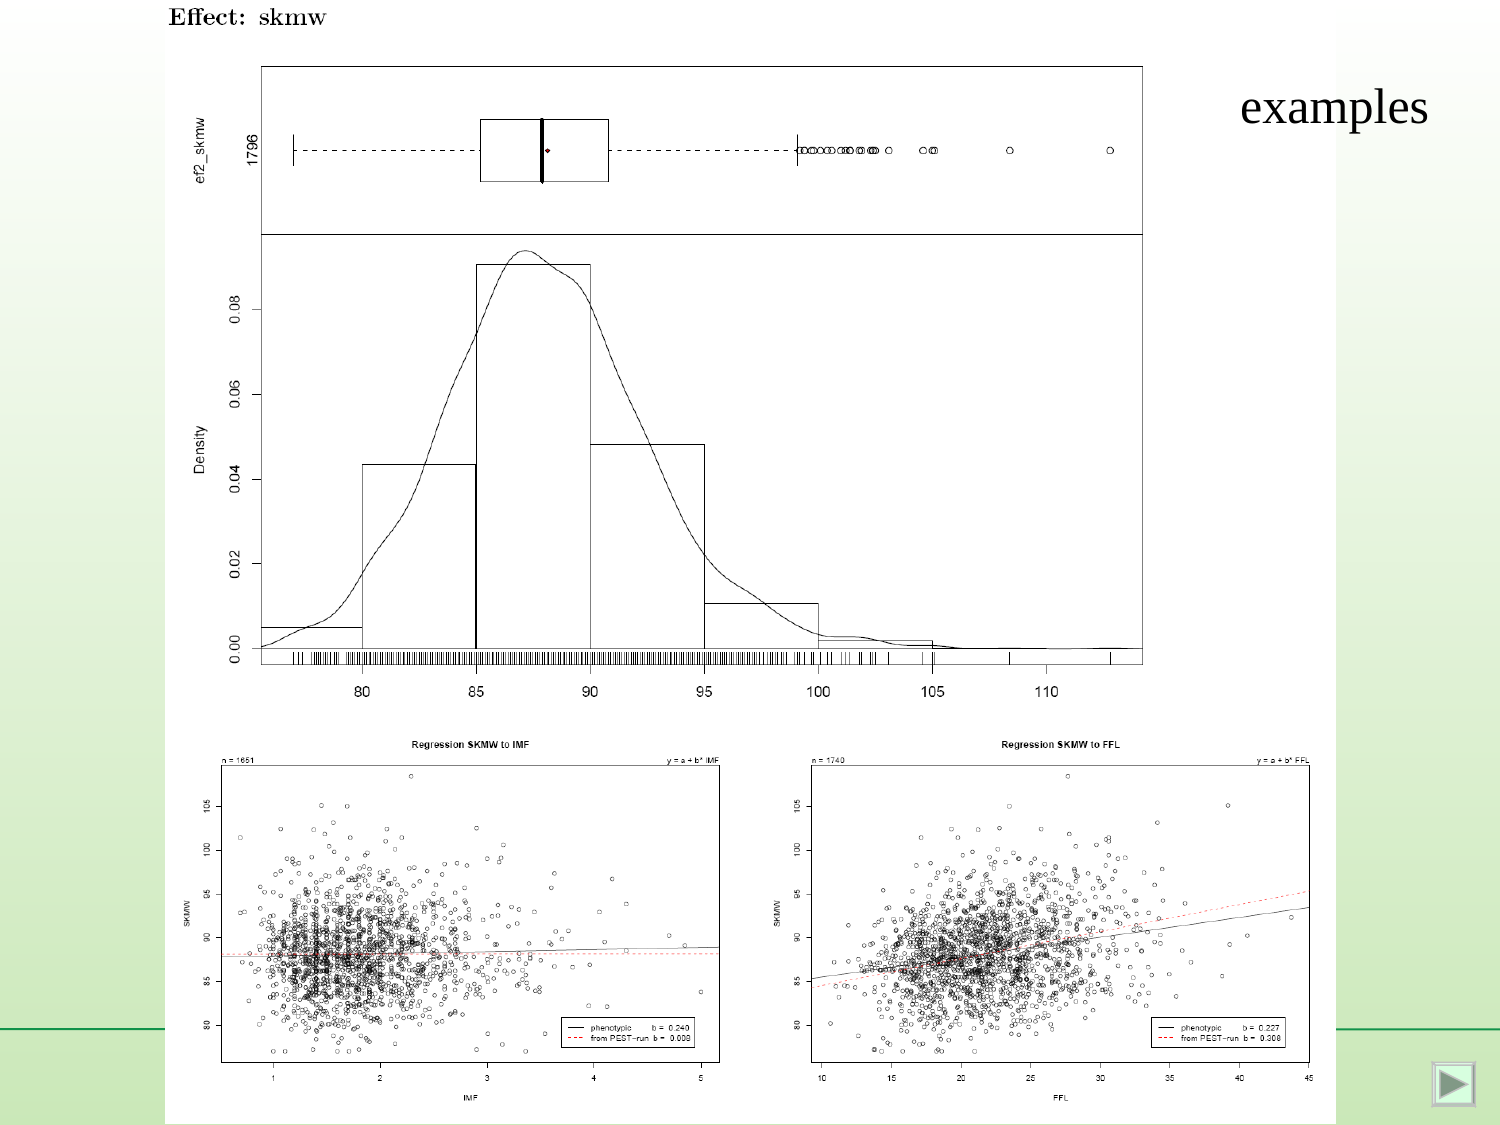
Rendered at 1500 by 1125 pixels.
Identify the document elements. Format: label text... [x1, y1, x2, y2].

picture [165, 0, 1336, 1124]
text_box examples [1225, 75, 1494, 149]
